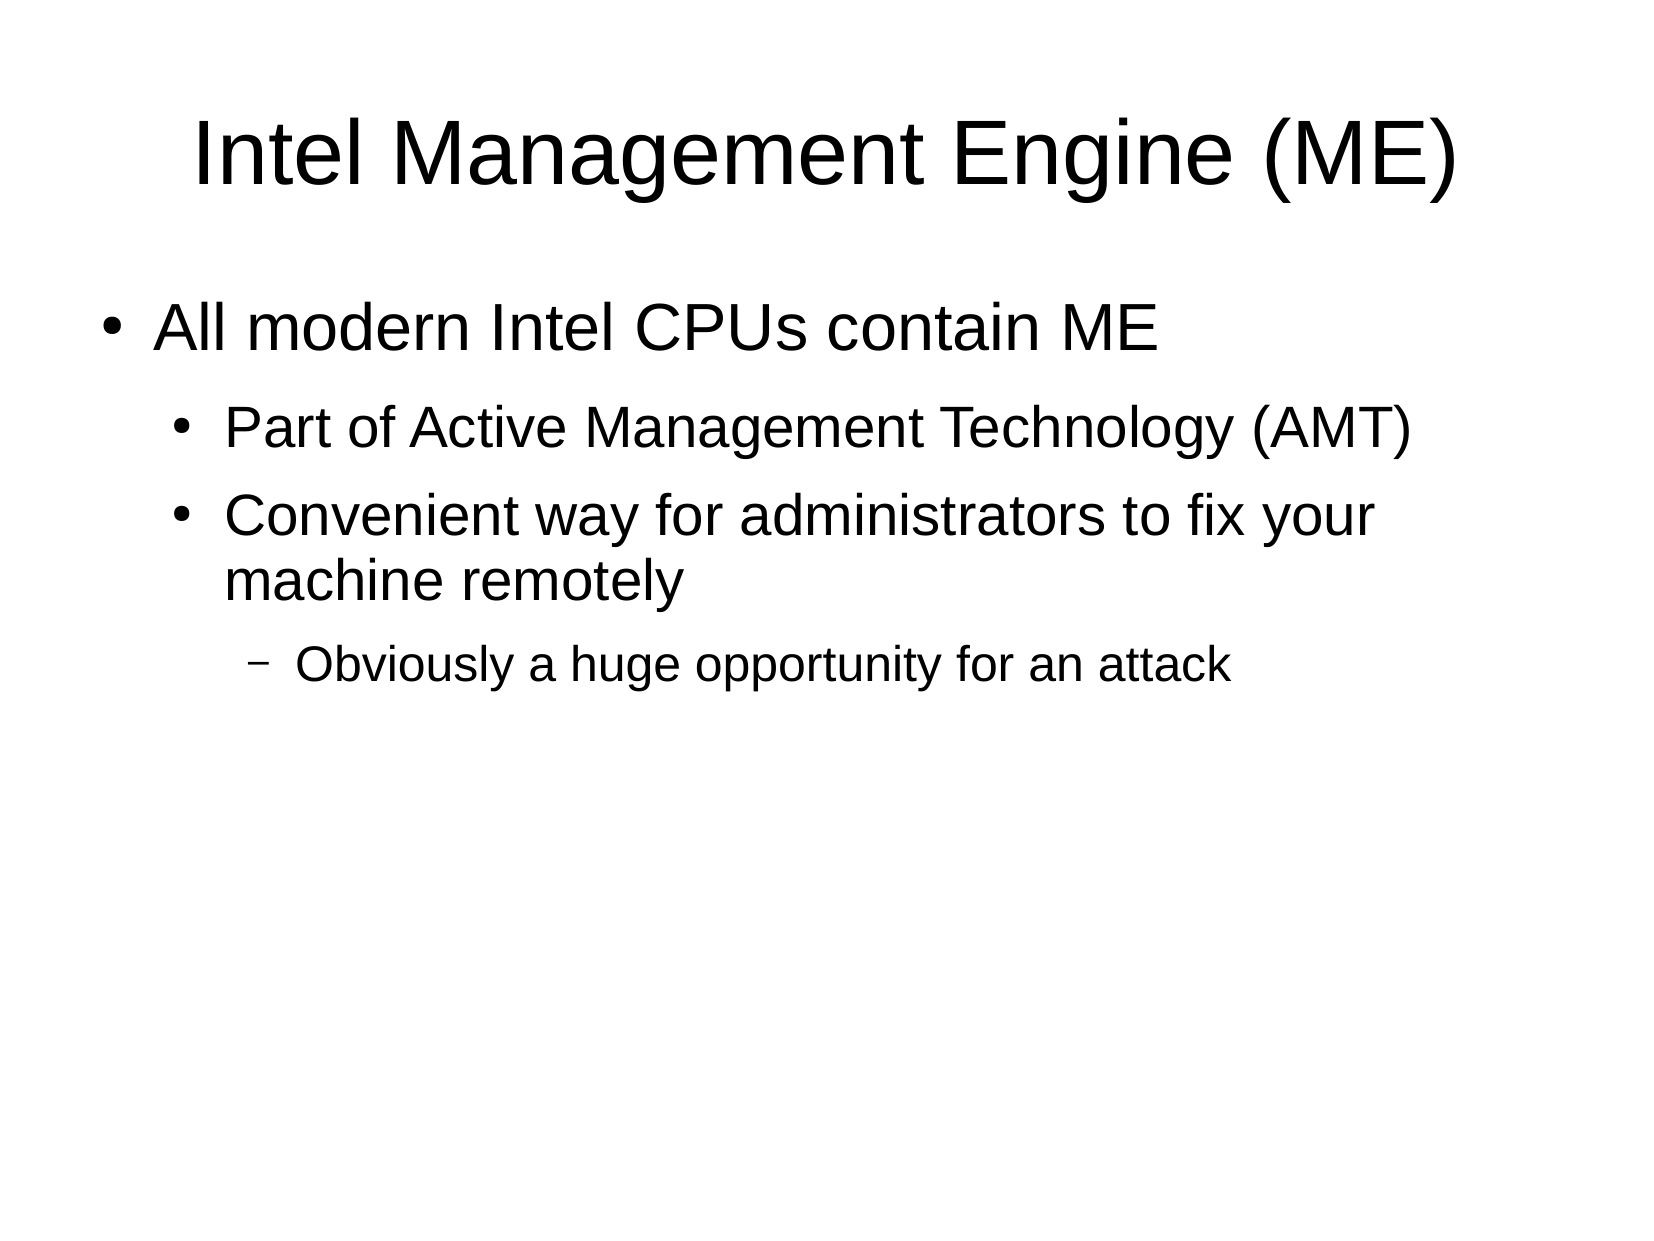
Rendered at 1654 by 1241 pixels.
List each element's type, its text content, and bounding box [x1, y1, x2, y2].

title Intel Management Engine (ME) [82, 49, 1571, 257]
list All modern Intel CPUs contain ME Part of Active Management Technology (AMT) Convenient way for administrators to fix your machine remotely Obviously a huge opportunity for an attack [82, 290, 1571, 1010]
